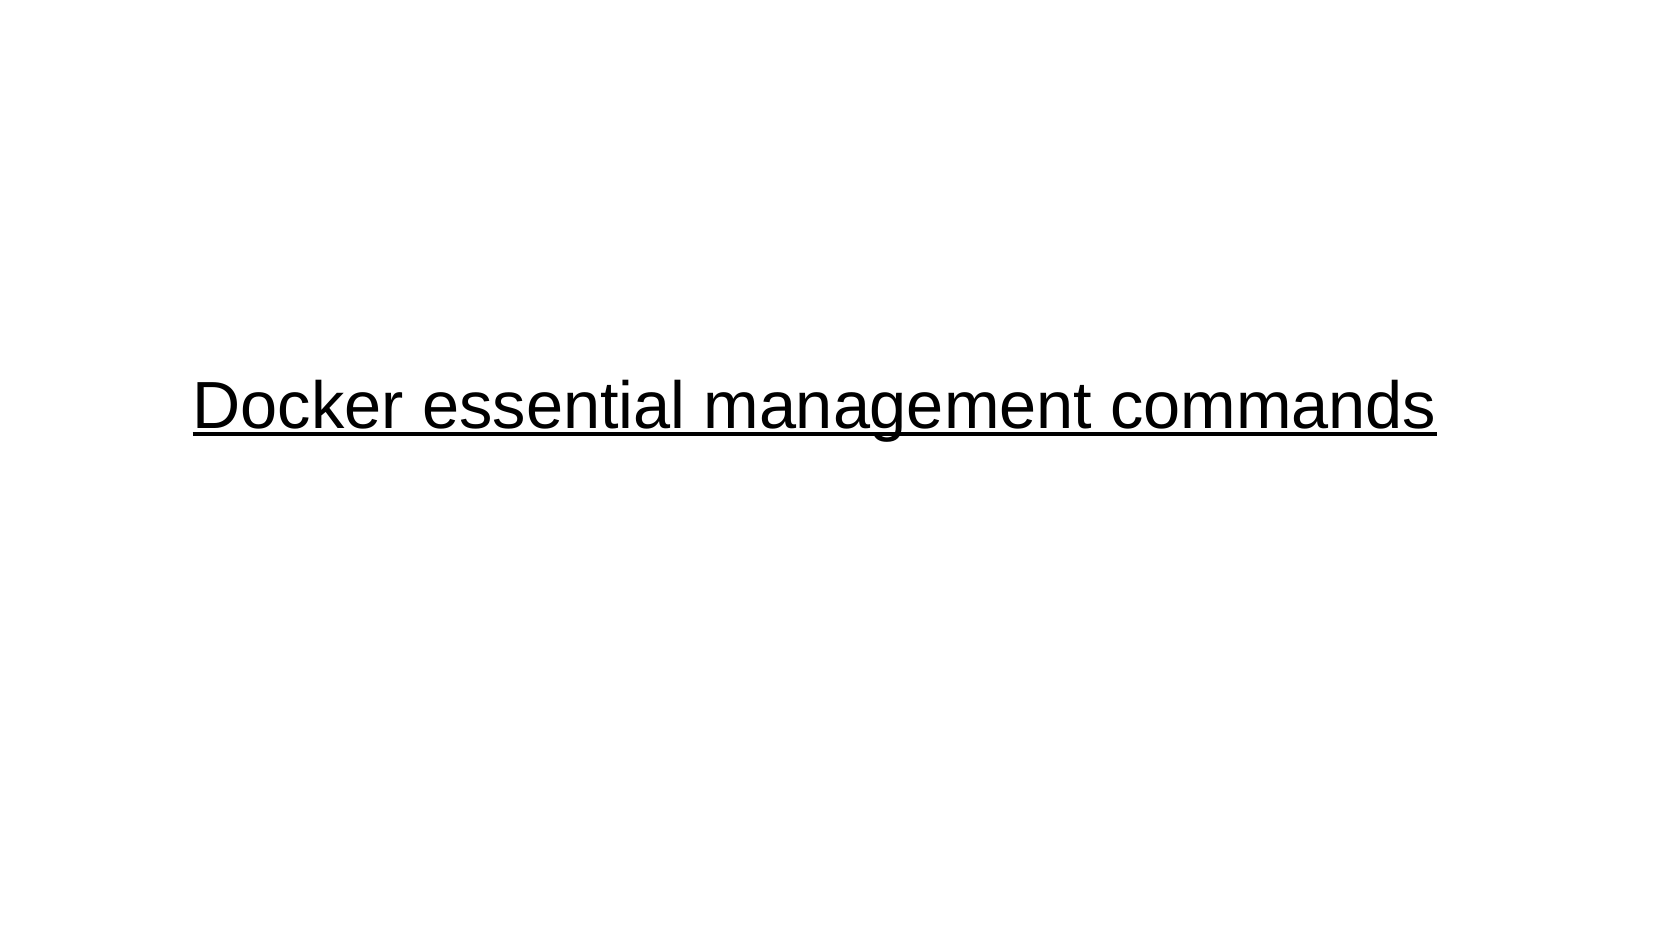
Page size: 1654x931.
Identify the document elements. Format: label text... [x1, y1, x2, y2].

title Docker essential management commands [70, 327, 1560, 483]
